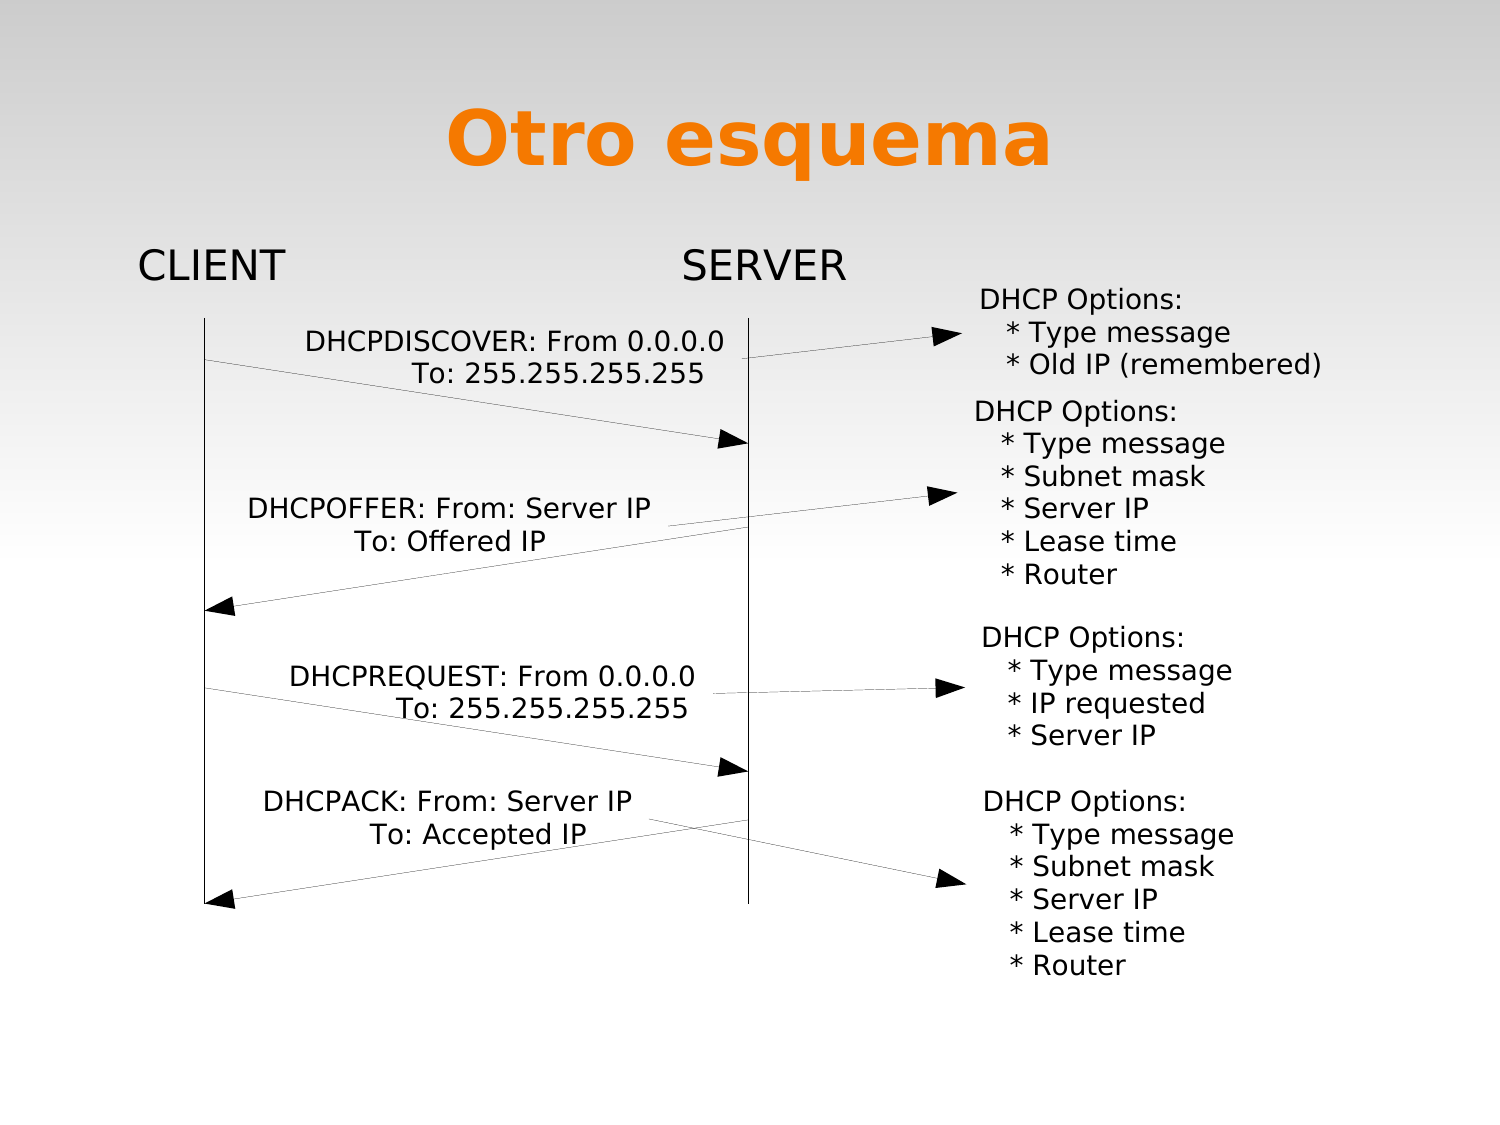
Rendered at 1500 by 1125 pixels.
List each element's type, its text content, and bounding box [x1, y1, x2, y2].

chart [75, 177, 1425, 1032]
title Otro esquema [75, 44, 1425, 233]
